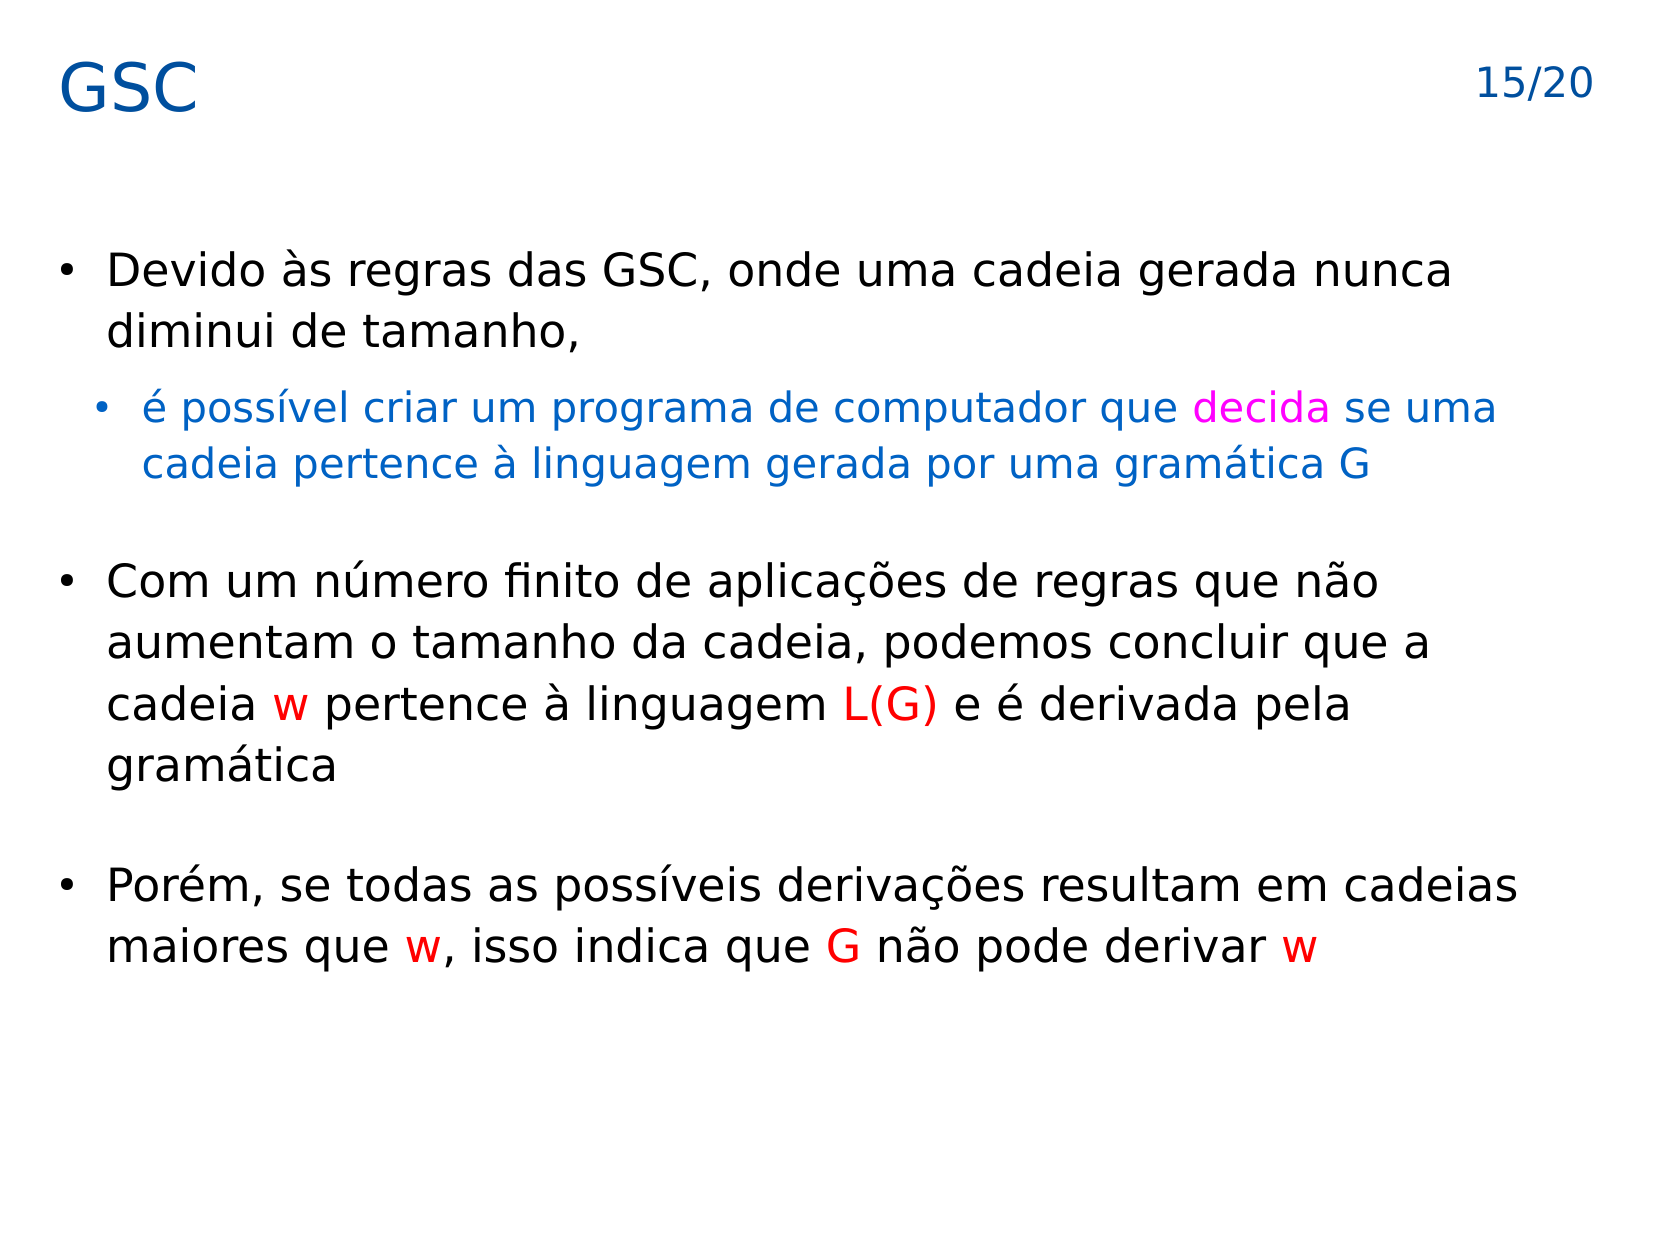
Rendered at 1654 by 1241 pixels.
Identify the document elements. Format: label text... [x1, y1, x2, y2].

list Devido às regras das GSC, onde uma cadeia gerada nunca diminui de tamanho, é possível criar um programa de computador que decida se uma cadeia pertence à linguagem gerada por uma gramática G Com um número finito de aplicações de regras que não aumentam o tamanho da cadeia, podemos concluir que a cadeia w pertence à linguagem L(G) e é derivada pela gramática Porém, se todas as possíveis derivações resultam em cadeias maiores que w, isso indica que G não pode derivar w [59, 236, 1595, 1211]
title GSC [59, 29, 1625, 148]
